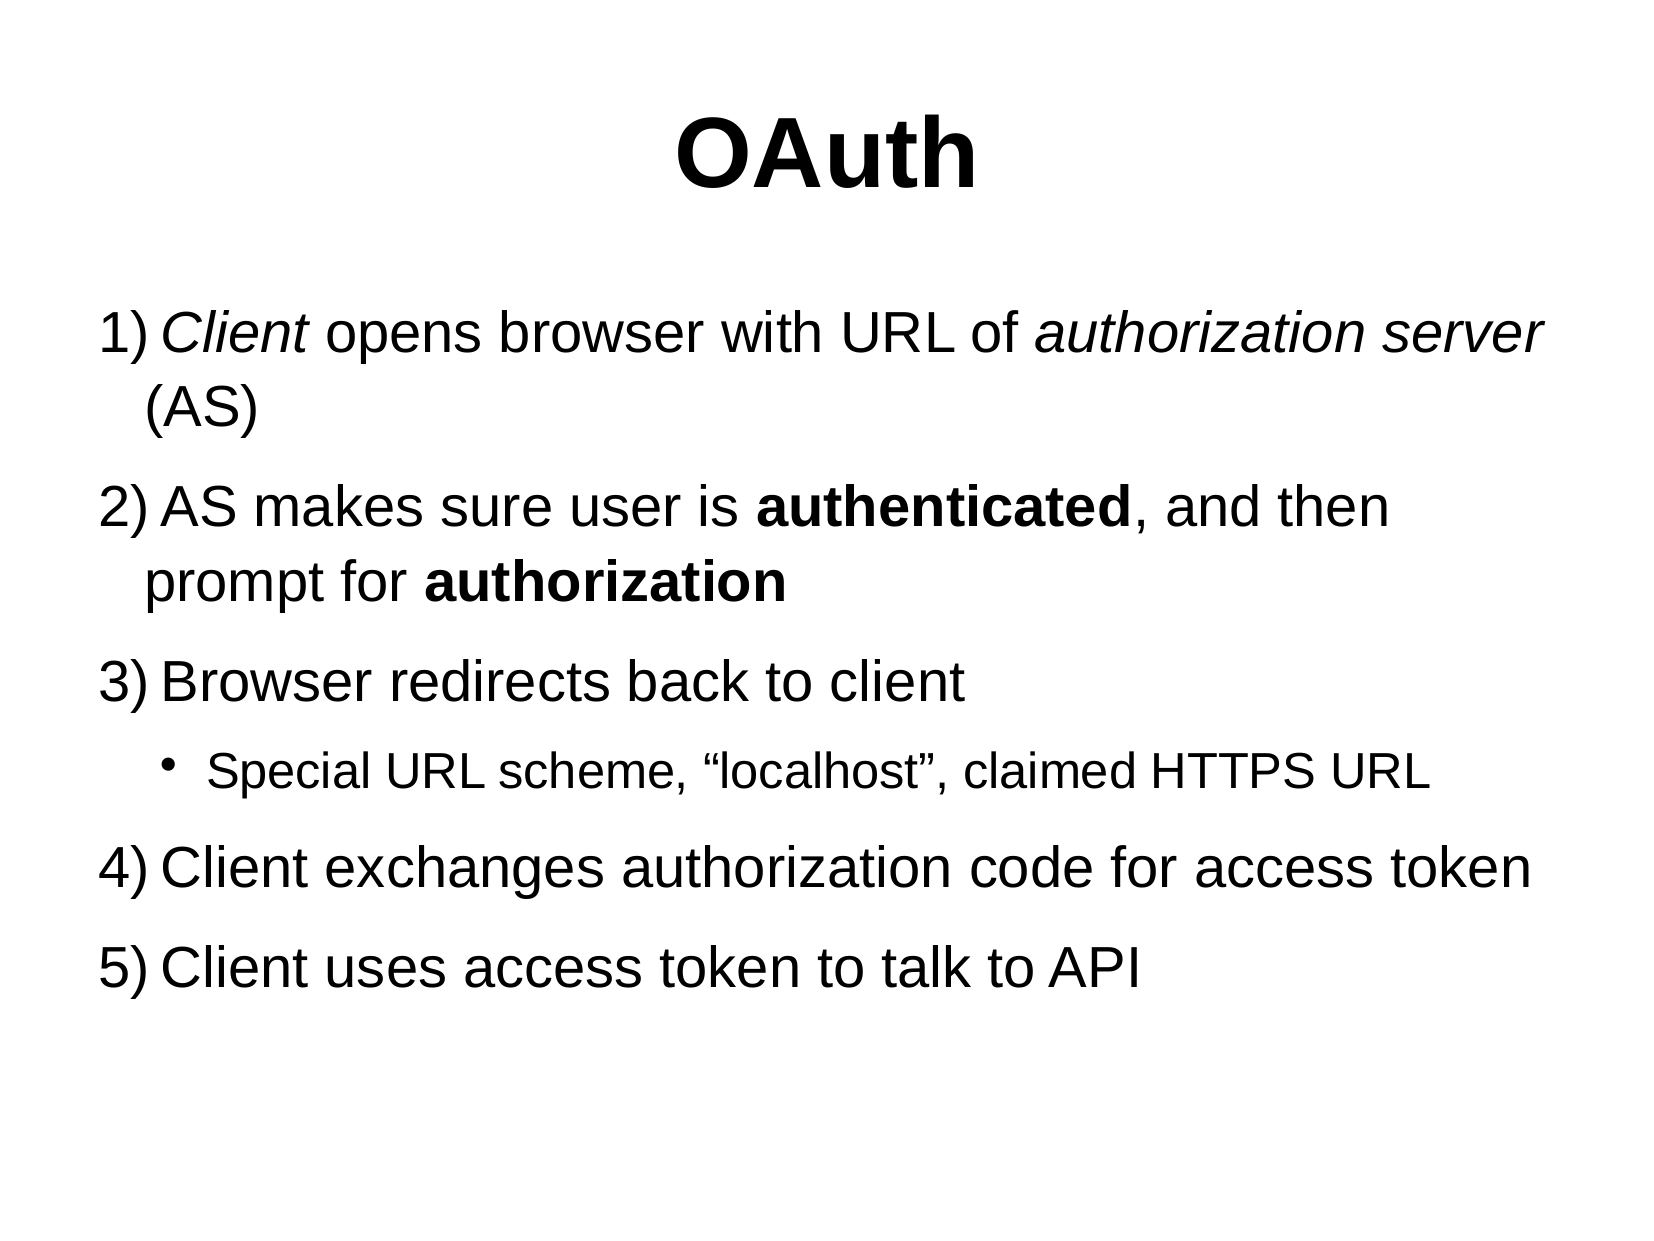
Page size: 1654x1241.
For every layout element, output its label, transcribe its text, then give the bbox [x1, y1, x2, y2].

list Client opens browser with URL of authorization server (AS) AS makes sure user is authenticated, and then prompt for authorization Browser redirects back to client Special URL scheme, “localhost”, claimed HTTPS URL Client exchanges authorization code for access token Client uses access token to talk to API [82, 290, 1571, 1010]
title OAuth [82, 49, 1571, 257]
